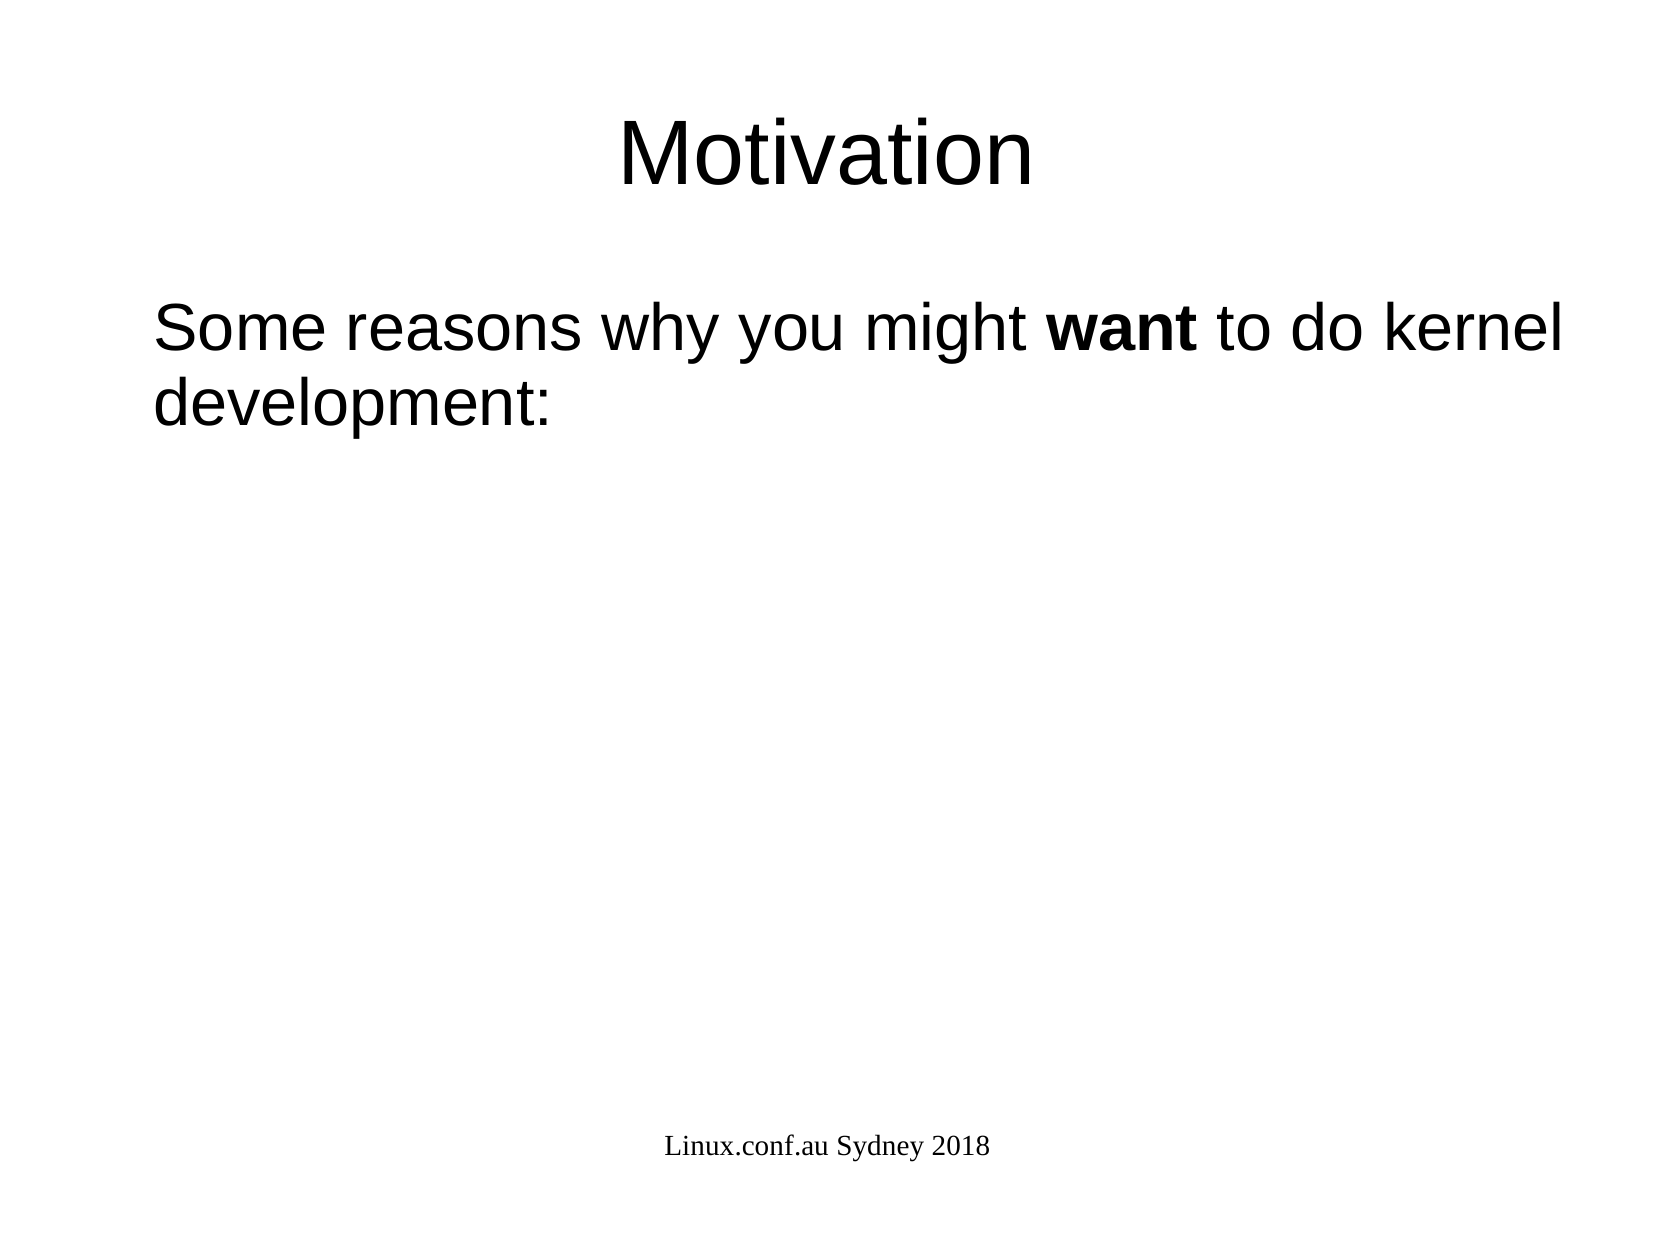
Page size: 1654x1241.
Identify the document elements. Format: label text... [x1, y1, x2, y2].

list Some reasons why you might want to do kernel development: [82, 290, 1571, 1010]
title Motivation [82, 49, 1571, 257]
